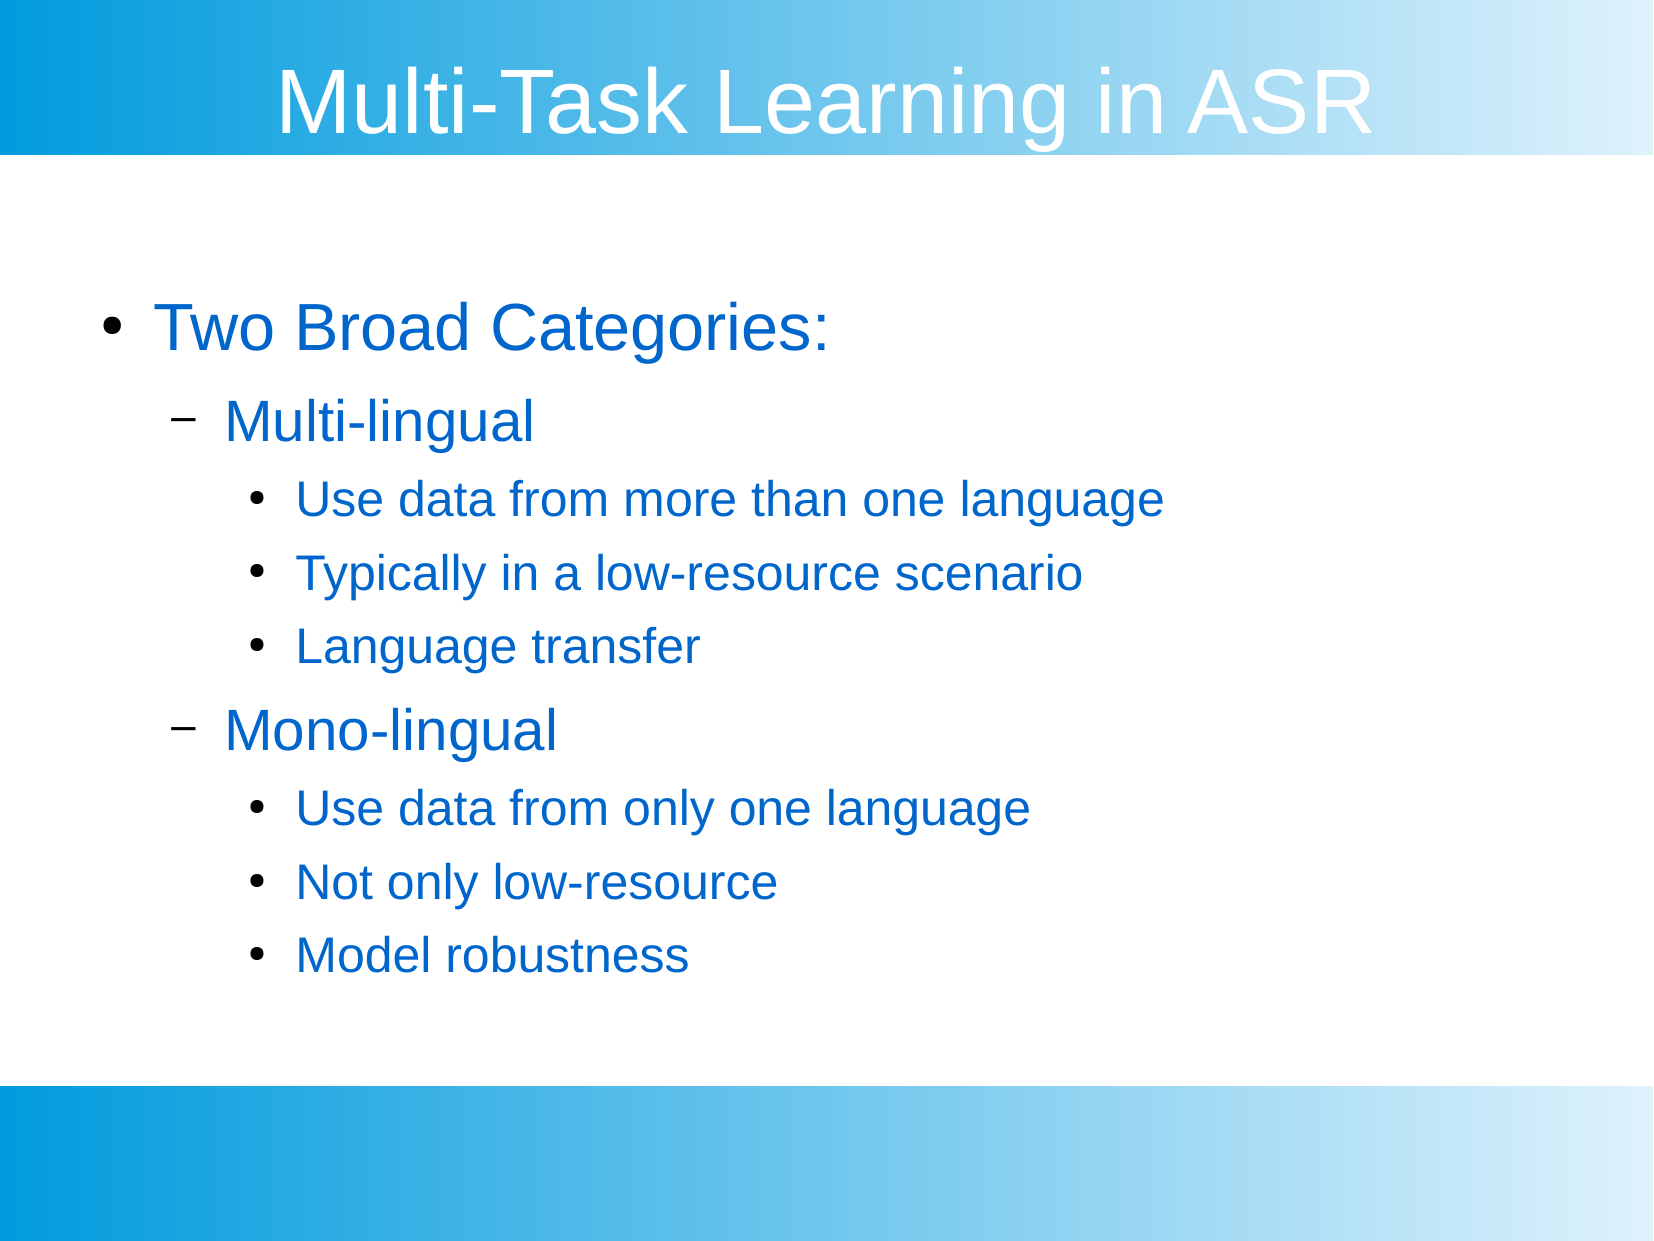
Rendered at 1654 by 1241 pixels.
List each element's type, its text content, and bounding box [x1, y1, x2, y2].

title Multi-Task Learning in ASR [82, 49, 1571, 155]
list Two Broad Categories: Multi-lingual Use data from more than one language Typically in a low-resource scenario Language transfer Mono-lingual Use data from only one language Not only low-resource Model robustness [82, 290, 1571, 1010]
